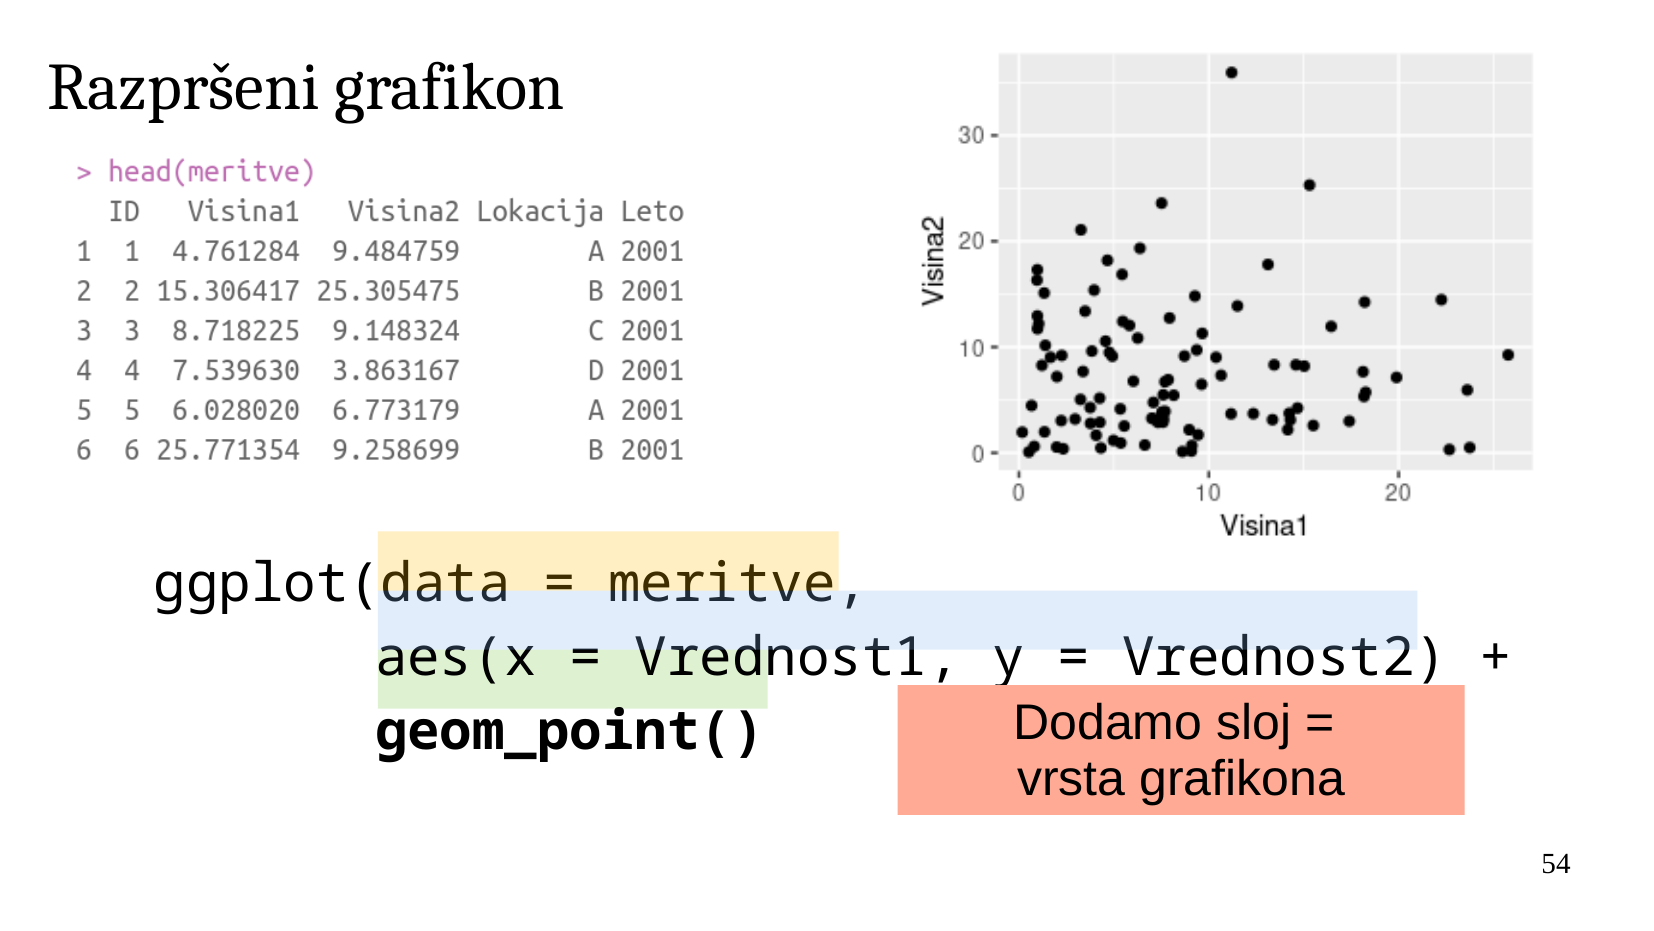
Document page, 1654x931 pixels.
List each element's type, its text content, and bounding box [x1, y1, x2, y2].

title Razpršeni grafikon [47, 33, 1536, 142]
list ggplot(data = meritve, aes(x = Vrednost1, y = Vrednost2) + geom_point() [82, 543, 1571, 886]
text_box [377, 531, 1418, 650]
picture [909, 40, 1547, 557]
text_box Dodamo sloj = vrsta grafikona [897, 685, 1465, 815]
picture [70, 155, 697, 473]
